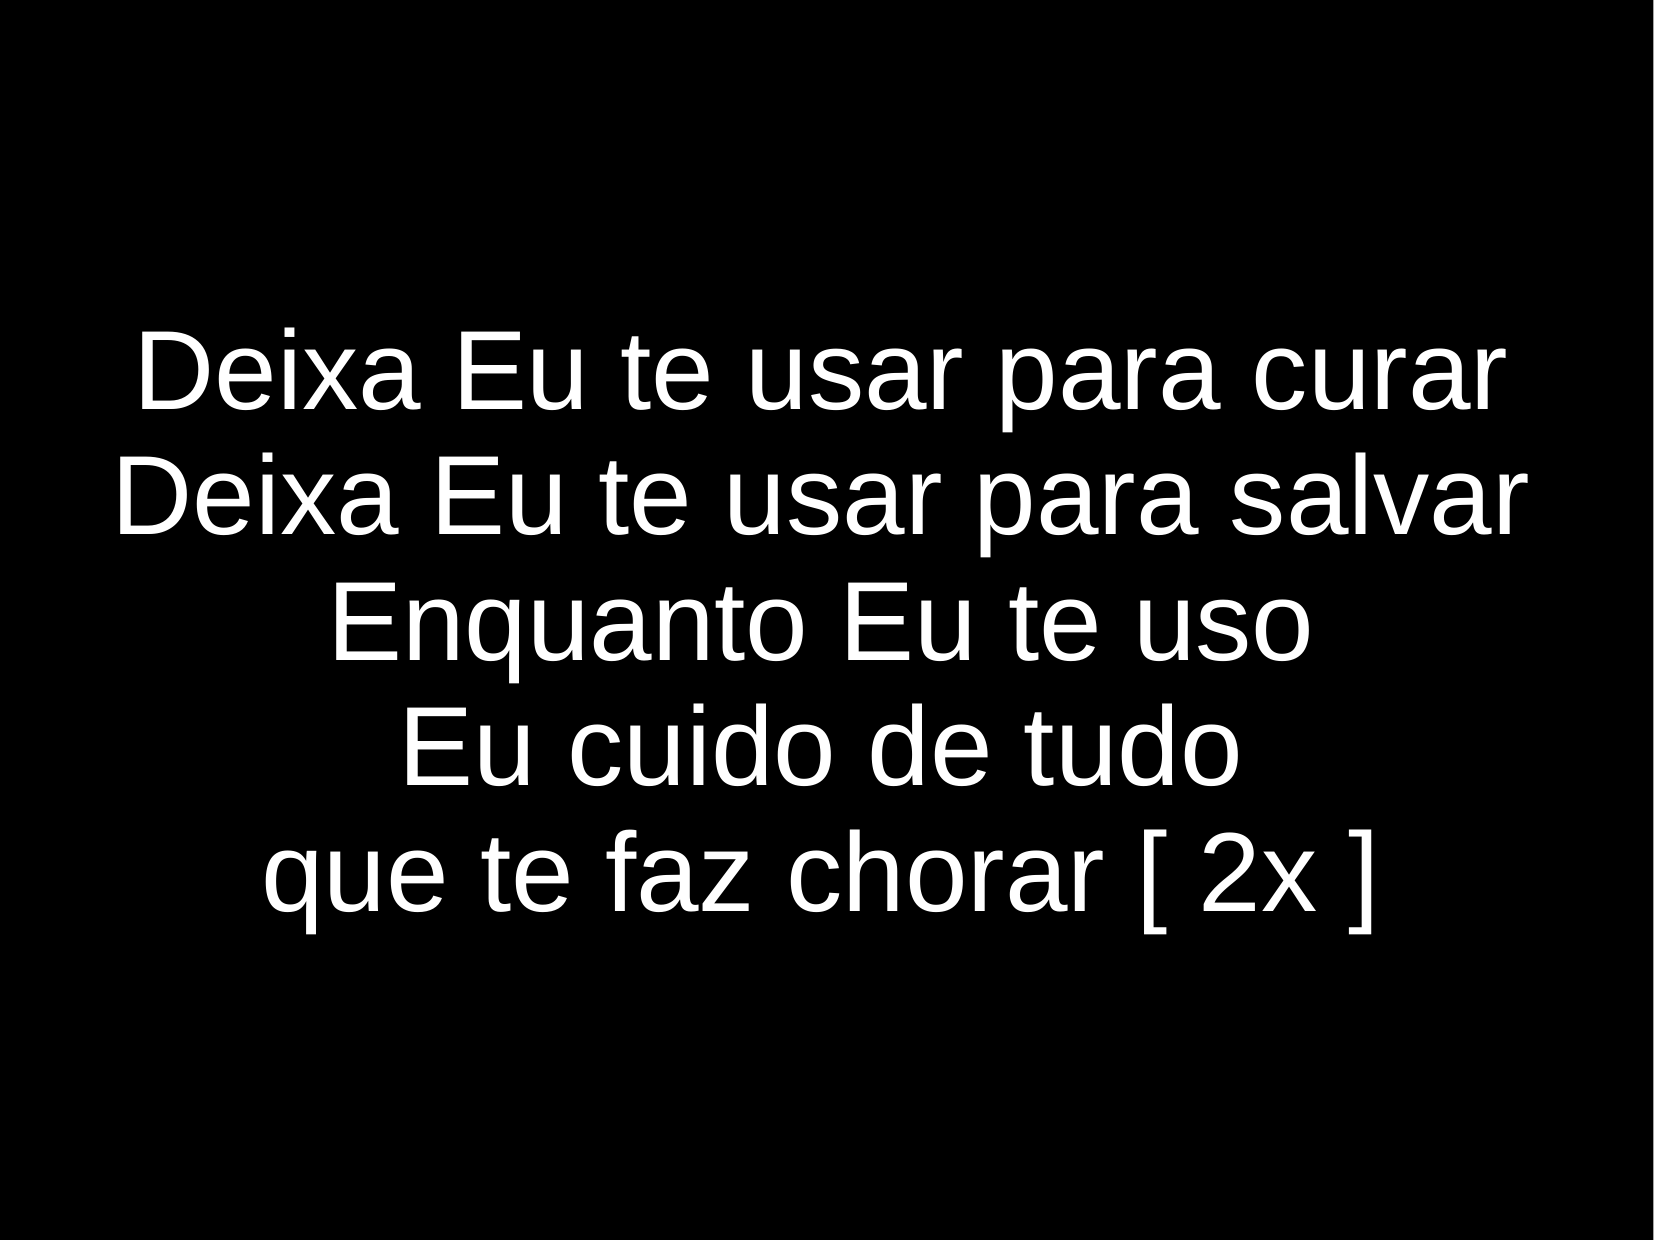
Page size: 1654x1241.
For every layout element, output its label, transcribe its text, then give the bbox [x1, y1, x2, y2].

subtitle Deixa Eu te usar para curar Deixa Eu te usar para salvar Enquanto Eu te uso Eu cuido de tudo que te faz chorar [ 2x ] [47, 49, 1595, 1193]
